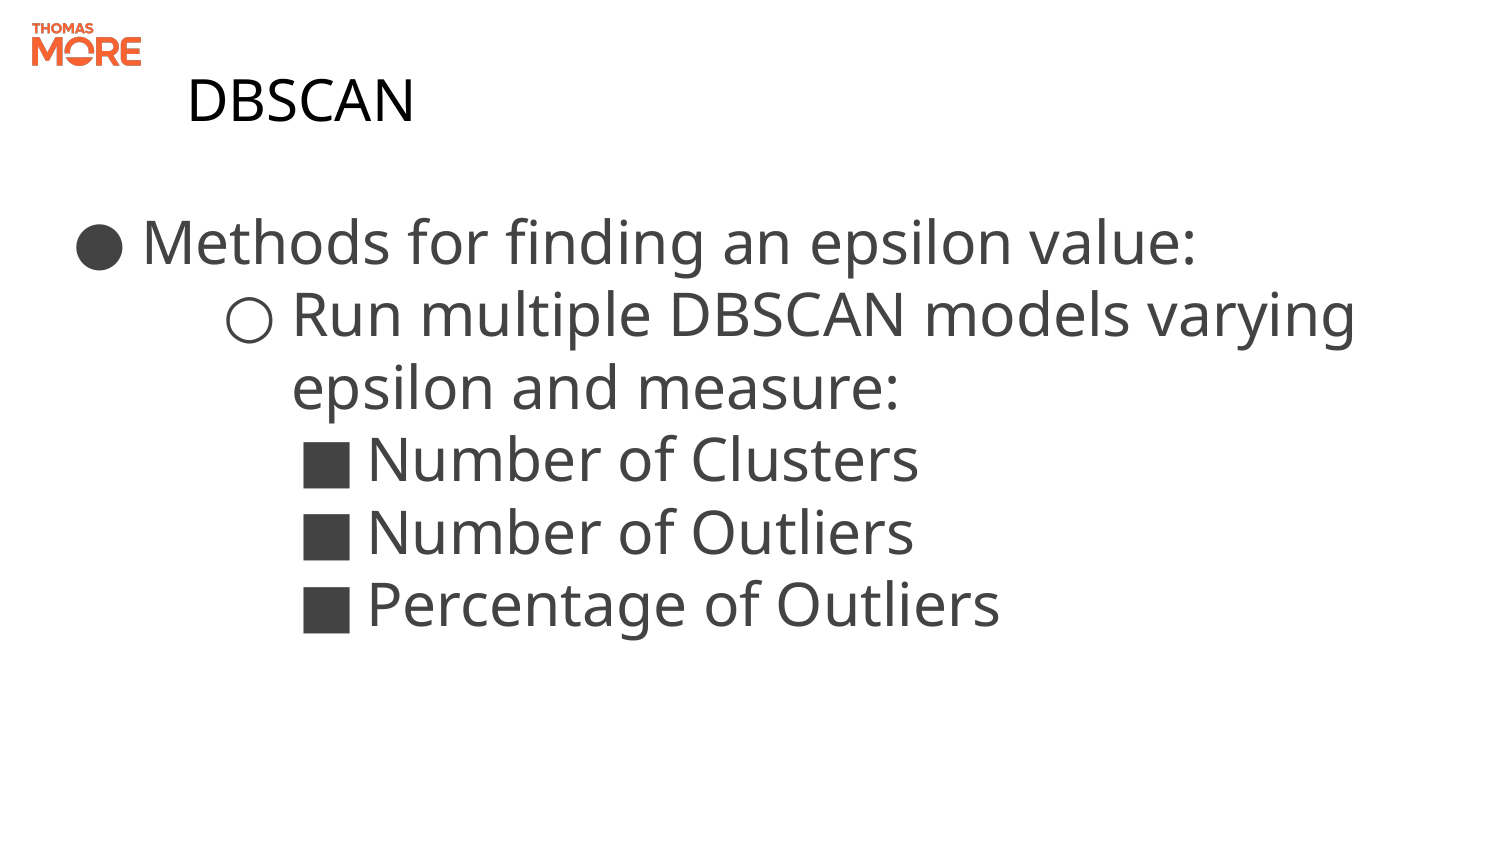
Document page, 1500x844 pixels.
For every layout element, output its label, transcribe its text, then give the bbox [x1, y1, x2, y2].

picture [22, 13, 151, 76]
list Methods for finding an epsilon value: Run multiple DBSCAN models varying epsilon and measure: Number of Clusters Number of Outliers Percentage of Outliers [51, 189, 1476, 750]
title DBSCAN [171, 48, 1449, 143]
